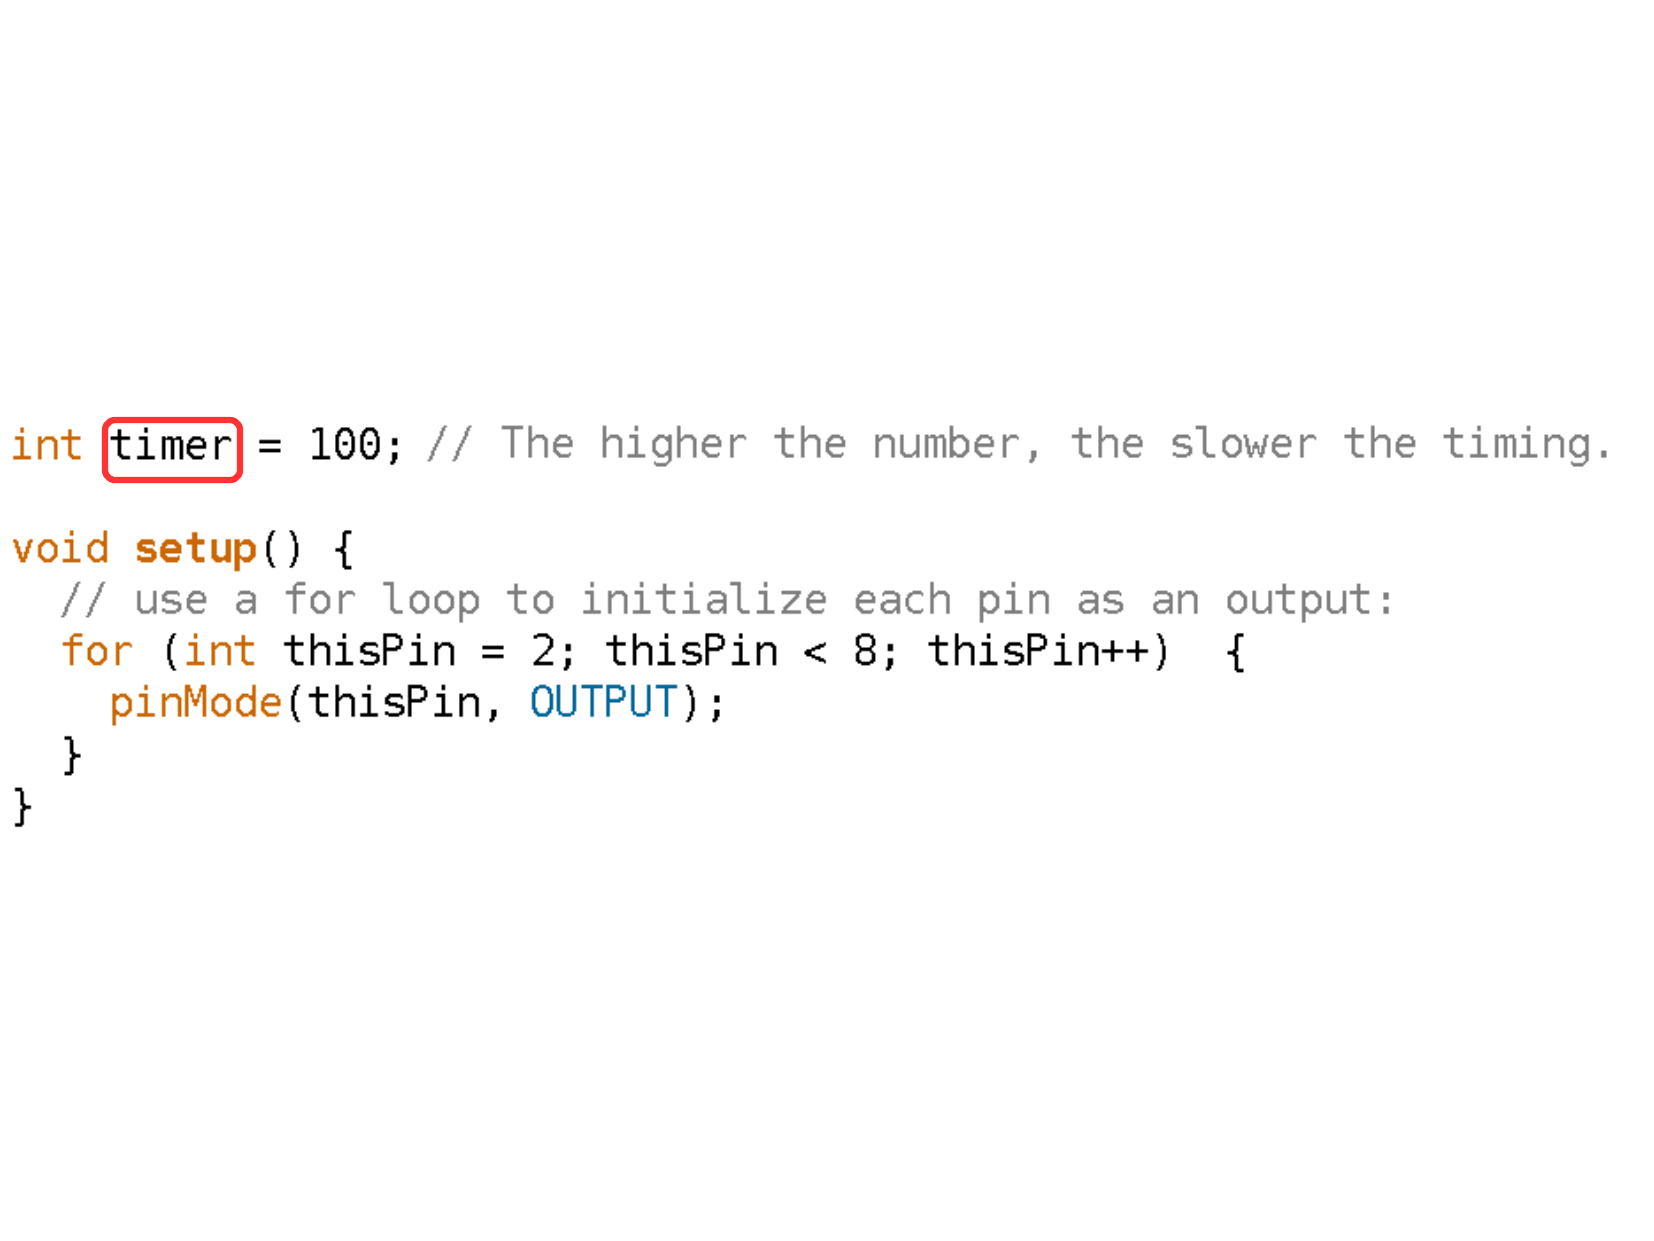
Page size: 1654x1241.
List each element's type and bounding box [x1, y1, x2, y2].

picture [3, 419, 1621, 836]
picture [109, 424, 236, 476]
